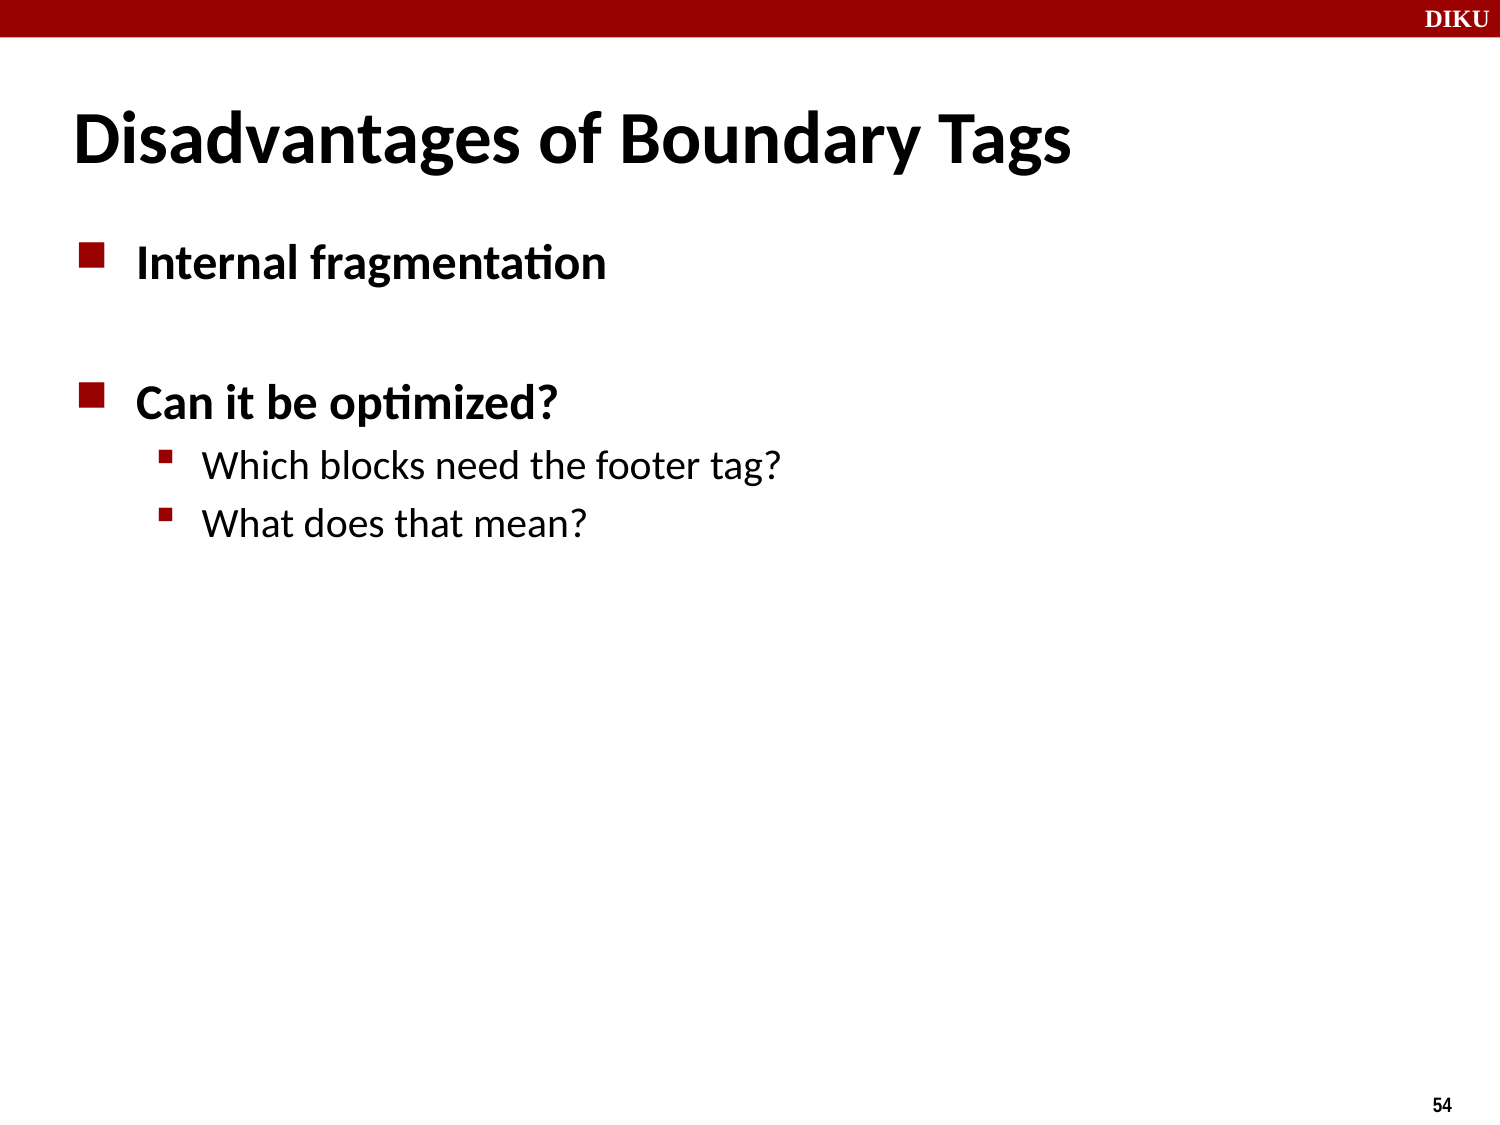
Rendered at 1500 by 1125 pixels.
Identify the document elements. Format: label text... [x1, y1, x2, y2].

text_box Internal fragmentation Can it be optimized? Which blocks need the footer tag? What does that mean? [65, 221, 1361, 1038]
text_box Disadvantages of Boundary Tags [58, 71, 1304, 197]
